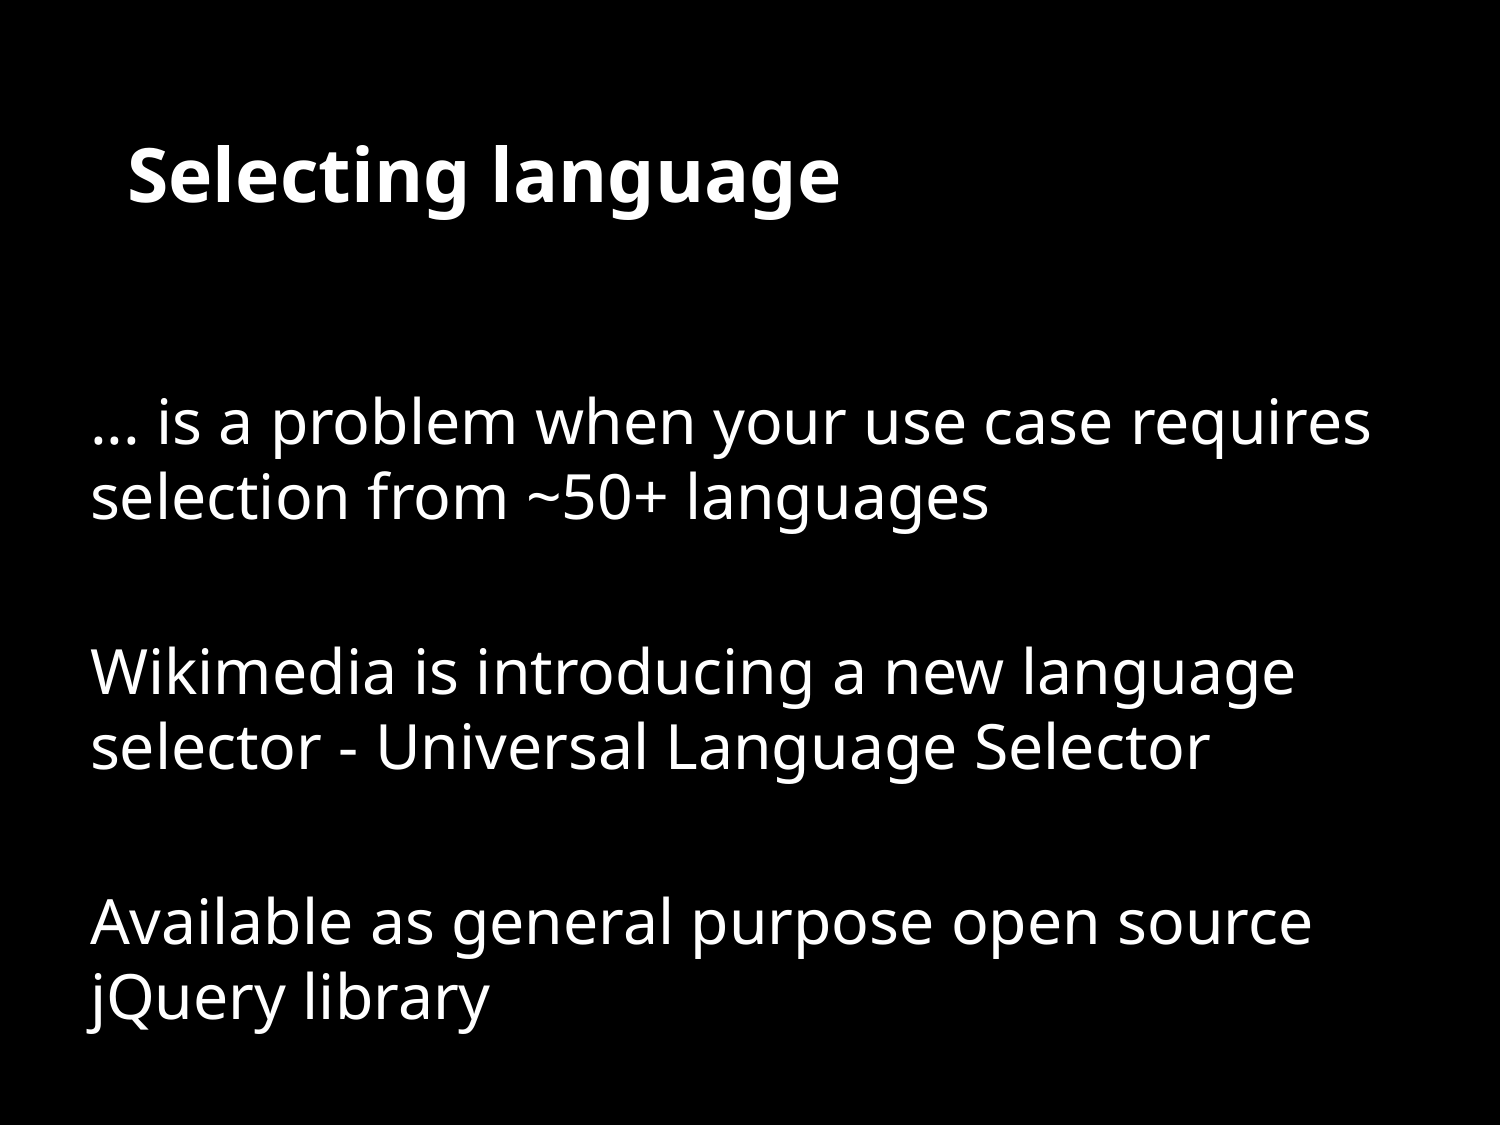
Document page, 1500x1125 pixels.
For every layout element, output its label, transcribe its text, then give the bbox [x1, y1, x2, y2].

title Selecting language [75, 45, 1425, 233]
list ... is a problem when your use case requires selection from ~50+ languages Wikimedia is introducing a new language selector - Universal Language Selector Available as general purpose open source jQuery library [75, 262, 1425, 1078]
